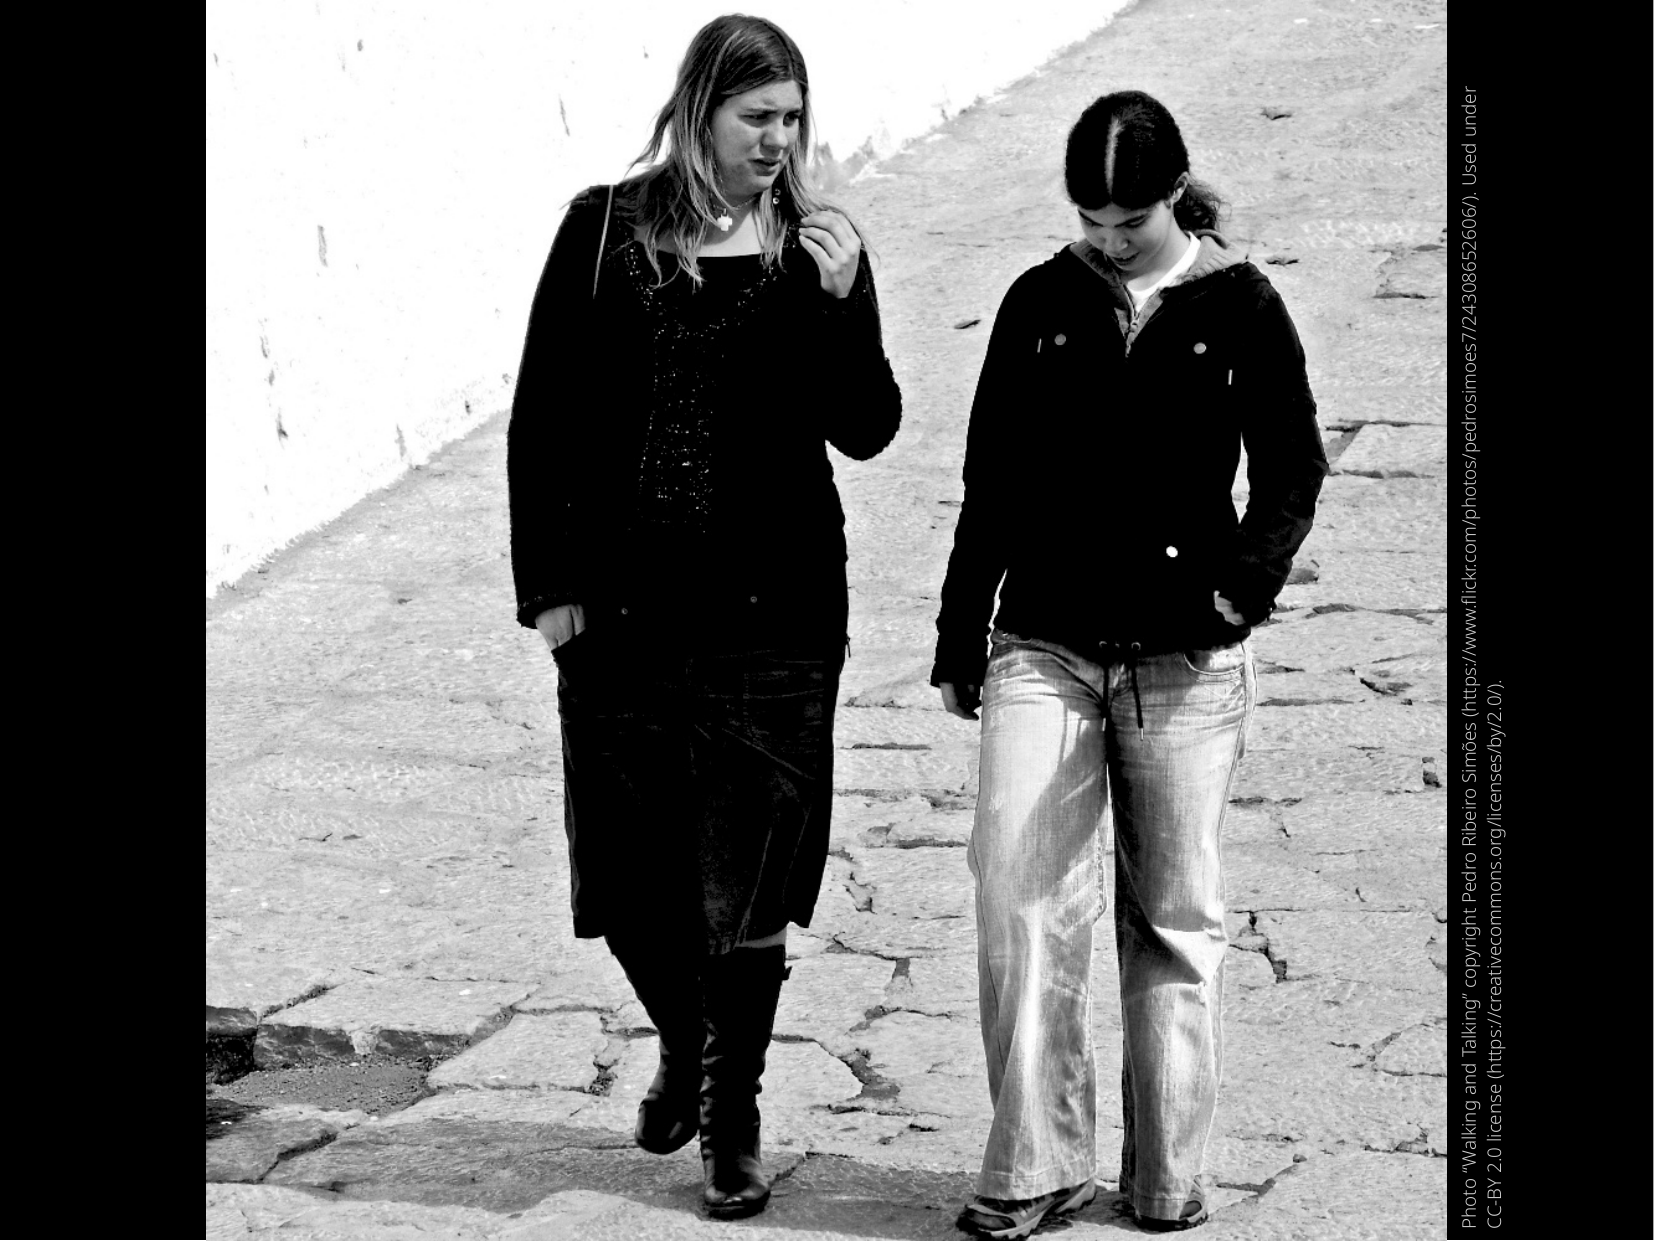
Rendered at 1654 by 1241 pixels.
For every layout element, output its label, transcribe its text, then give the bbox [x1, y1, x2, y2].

picture [206, 0, 1447, 1241]
text_box Photo “Walking and Talking” copyright Pedro Ribeiro Simões (https://www.flickr.com/photos/pedrosimoes7/24308652606/). Used under CC-BY 2.0 license (https://creativecommons.org/licenses/by/2.0/). [1448, 39, 1654, 1241]
